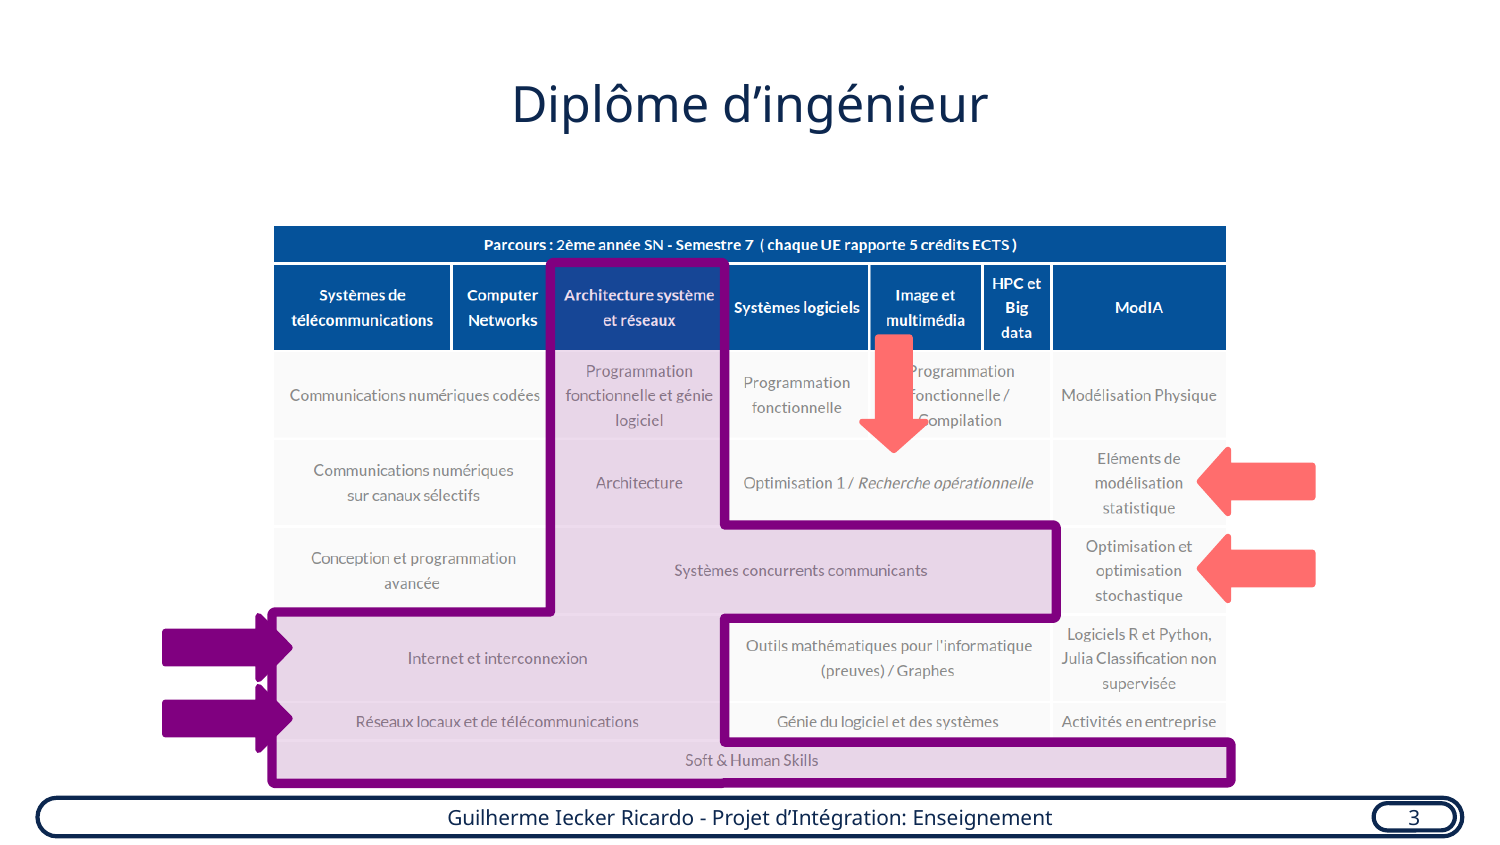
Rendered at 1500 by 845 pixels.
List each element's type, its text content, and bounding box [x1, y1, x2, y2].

text_box [1199, 449, 1313, 514]
title Diplôme d’ingénieur [0, 57, 1500, 213]
text_box Guilherme Iecker Ricardo - Projet d’Intégration: Enseignement [37, 797, 1463, 837]
text_box [1199, 536, 1313, 601]
text_box [862, 337, 926, 451]
picture [272, 224, 1228, 742]
text_box [165, 262, 1231, 784]
text_box 3 [1373, 803, 1455, 831]
